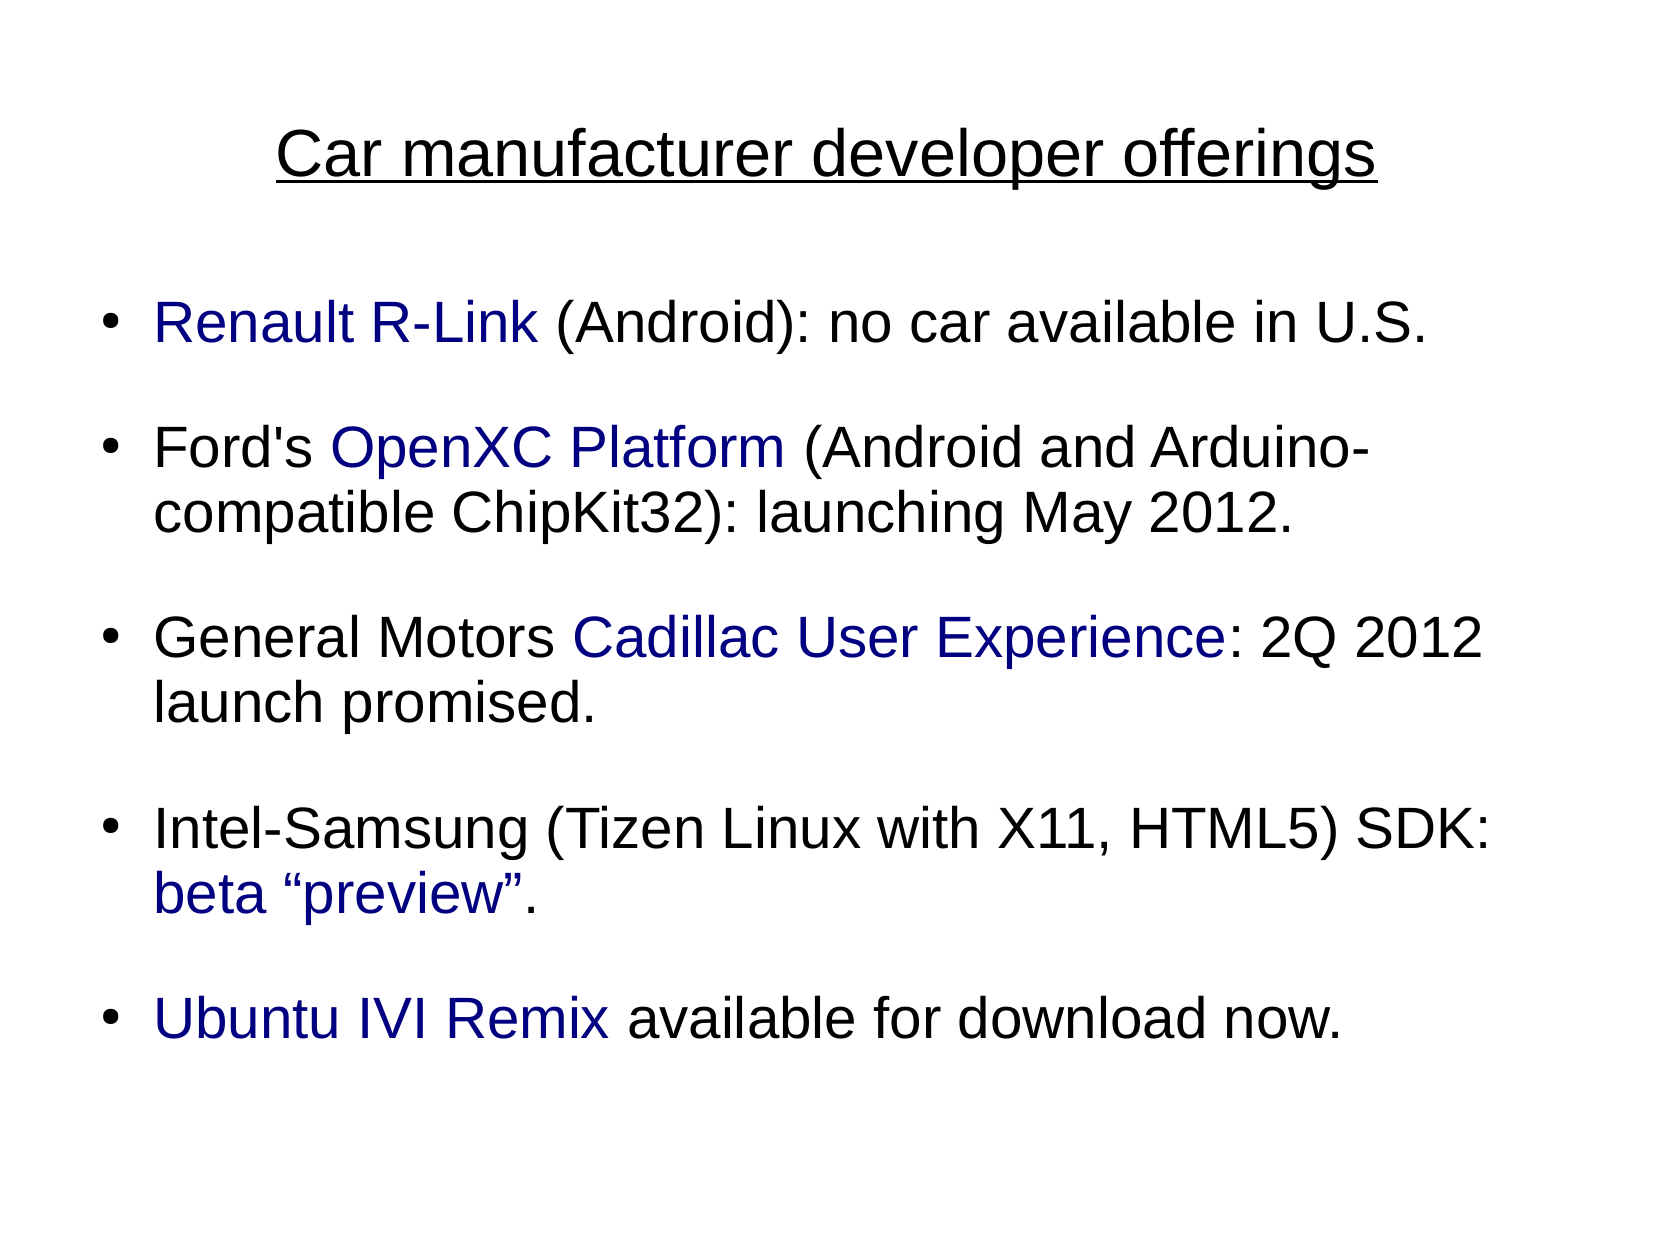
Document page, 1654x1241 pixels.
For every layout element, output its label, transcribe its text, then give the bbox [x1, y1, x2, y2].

title Car manufacturer developer offerings [82, 49, 1571, 257]
list Renault R-Link (Android): no car available in U.S. Ford's OpenXC Platform (Android and Arduino-compatible ChipKit32): launching May 2012. General Motors Cadillac User Experience: 2Q 2012 launch promised. Intel-Samsung (Tizen Linux with X11, HTML5) SDK: beta “preview”. Ubuntu IVI Remix available for download now. [82, 290, 1571, 1109]
